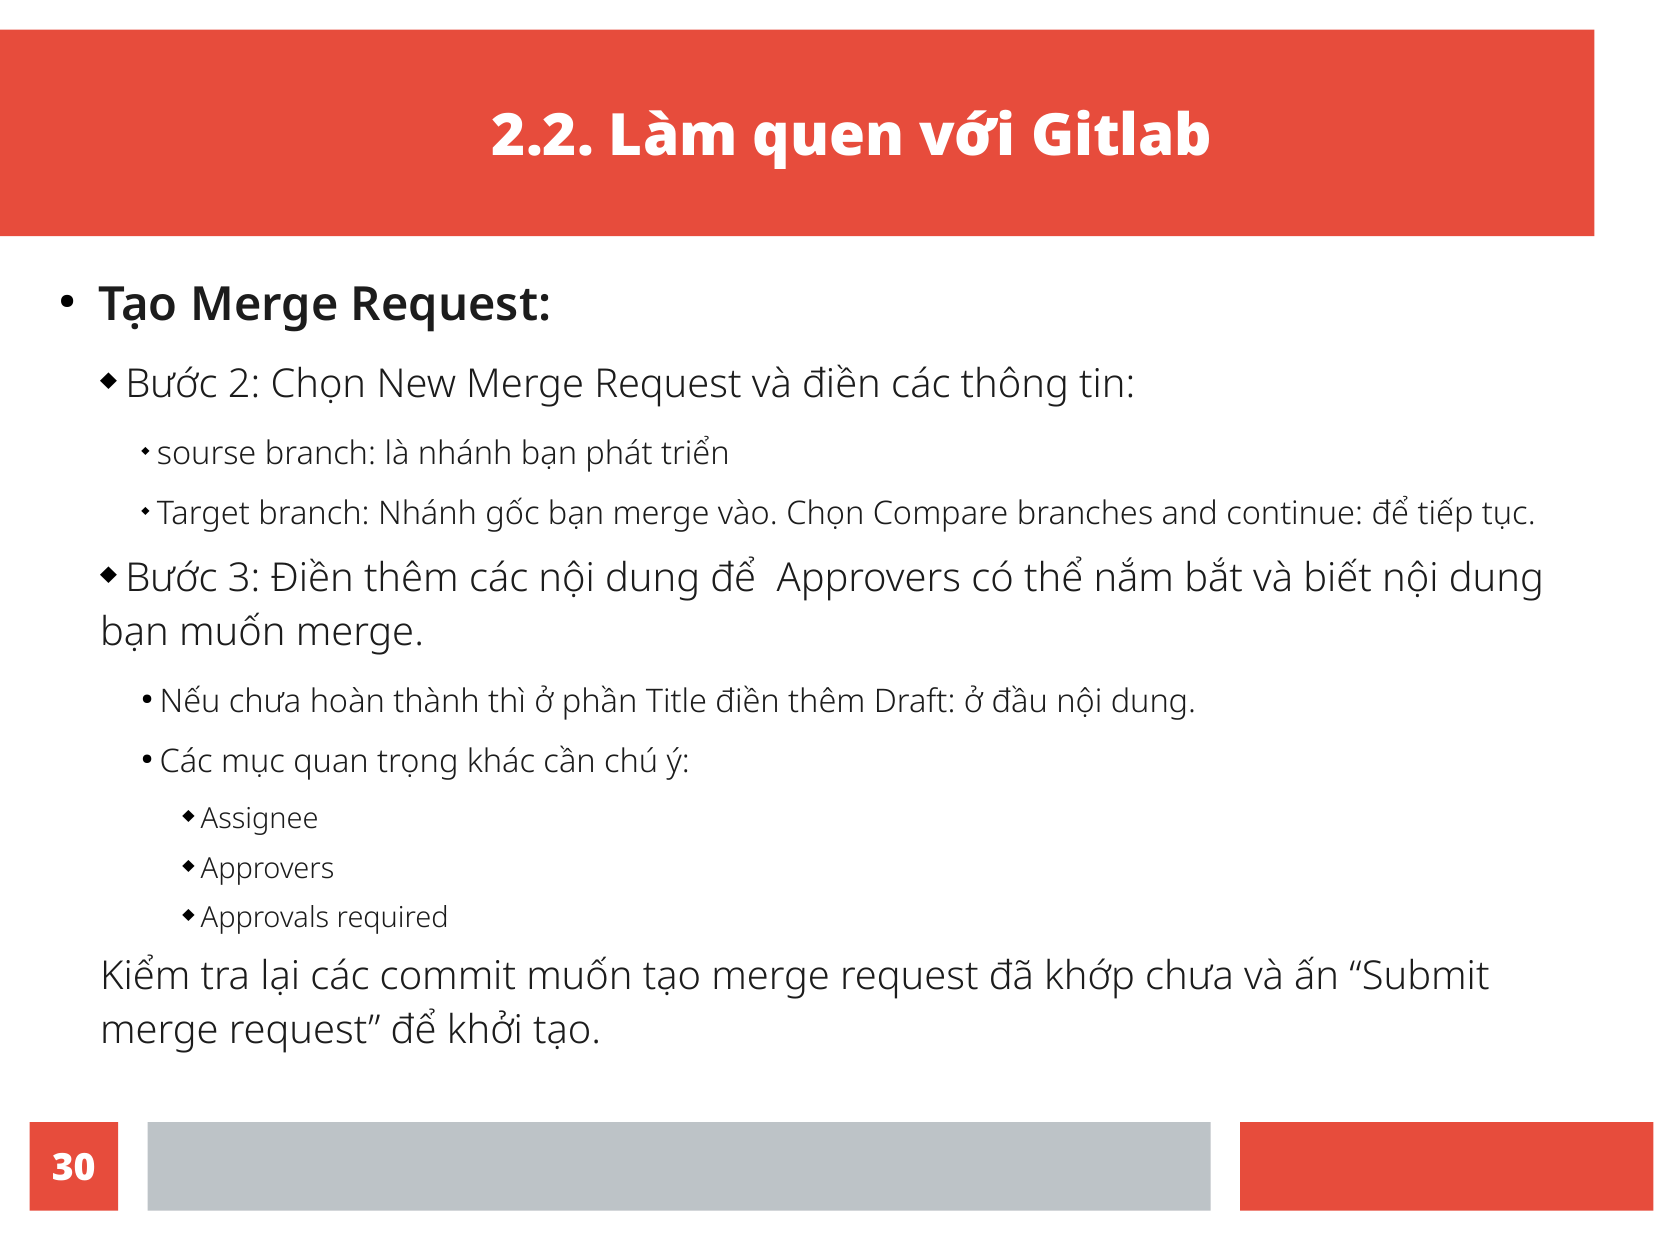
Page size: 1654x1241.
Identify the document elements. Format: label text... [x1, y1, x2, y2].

title 2.2. Làm quen với Gitlab [59, 59, 1595, 207]
list Tạo Merge Request: Bước 2: Chọn New Merge Request và điền các thông tin: sourse branch: là nhánh bạn phát triển Target branch: Nhánh gốc bạn merge vào. Chọn Compare branches and continue: để tiếp tục. Bước 3: Điền thêm các nội dung để Approvers có thể nắm bắt và biết nội dung bạn muốn merge. Nếu chưa hoàn thành thì ở phần Title điền thêm Draft: ở đầu nội dung. Các mục quan trọng khác cần chú ý: Assignee Approvers Approvals required Kiểm tra lại các commit muốn tạo merge request đã khớp chưa và ấn “Submit merge request” để khởi tạo. [59, 270, 1565, 1093]
